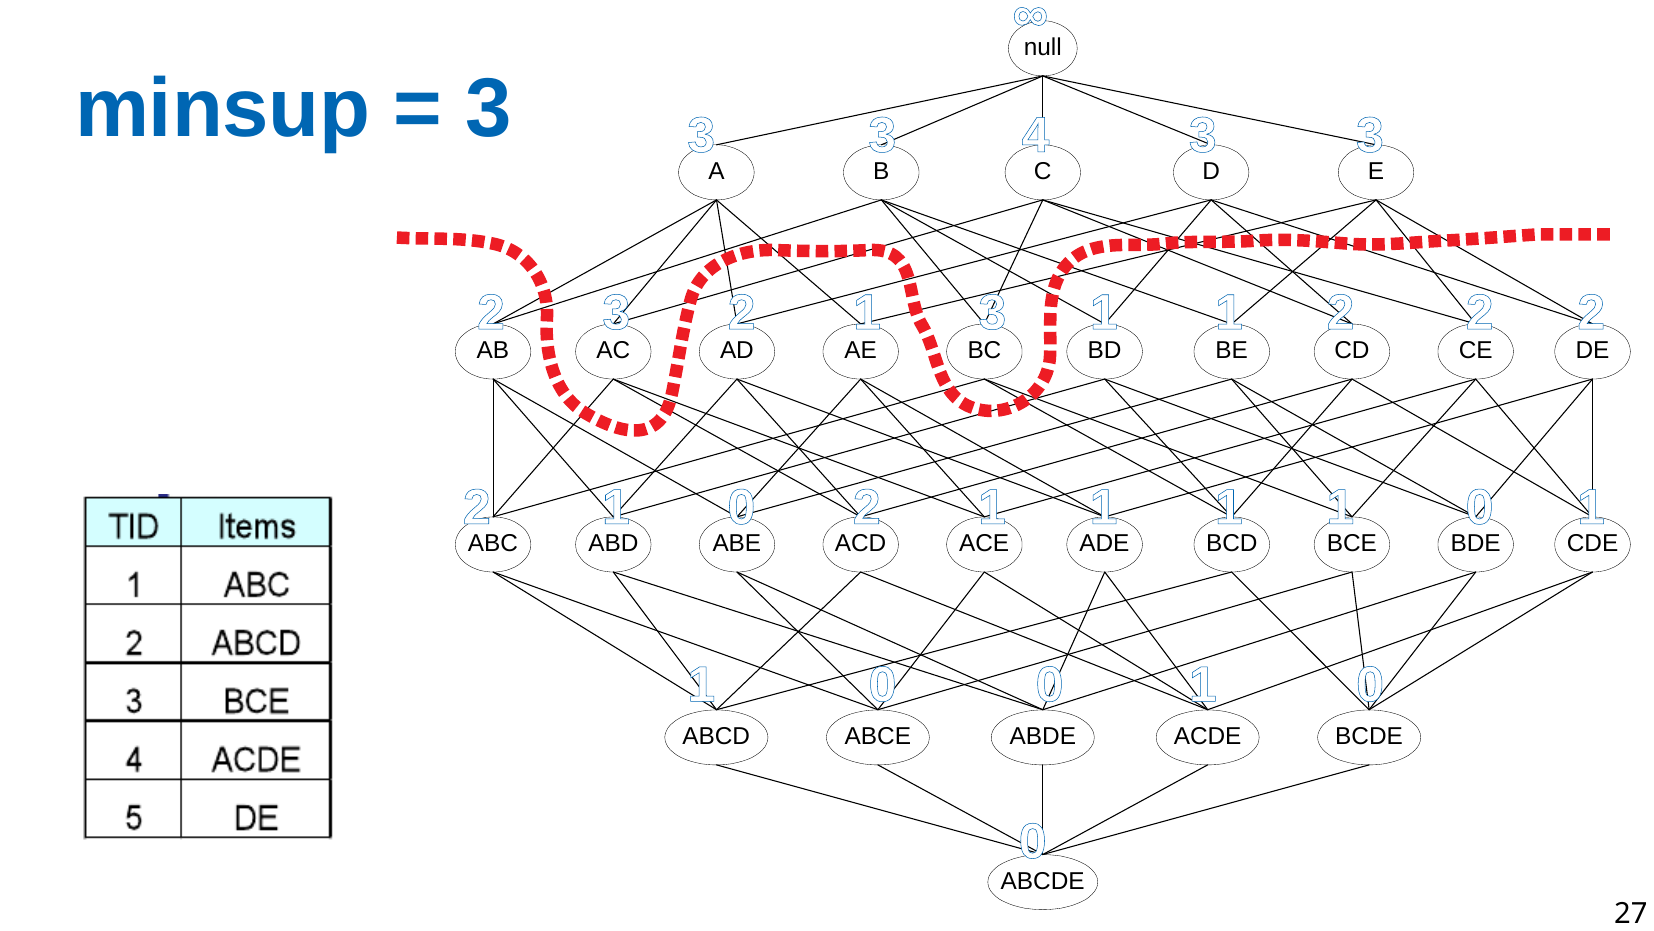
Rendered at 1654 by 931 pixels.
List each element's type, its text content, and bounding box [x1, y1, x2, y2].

text_box 0 [1003, 805, 1097, 877]
picture [453, 598, 1633, 911]
picture [82, 494, 337, 843]
text_box 3 3 4 3 3 [672, 99, 1472, 226]
text_box 2 3 2 1 3 1 1 2 2 2 [448, 276, 1641, 403]
text_box ∞ [997, 0, 1056, 49]
picture [453, 403, 1633, 471]
text_box 1 0 0 1 0 [672, 648, 1451, 775]
text_box minsup = 3 [60, 53, 619, 185]
picture [453, 18, 1633, 276]
text_box 2 1 0 2 1 1 1 1 0 1 [448, 471, 1647, 598]
